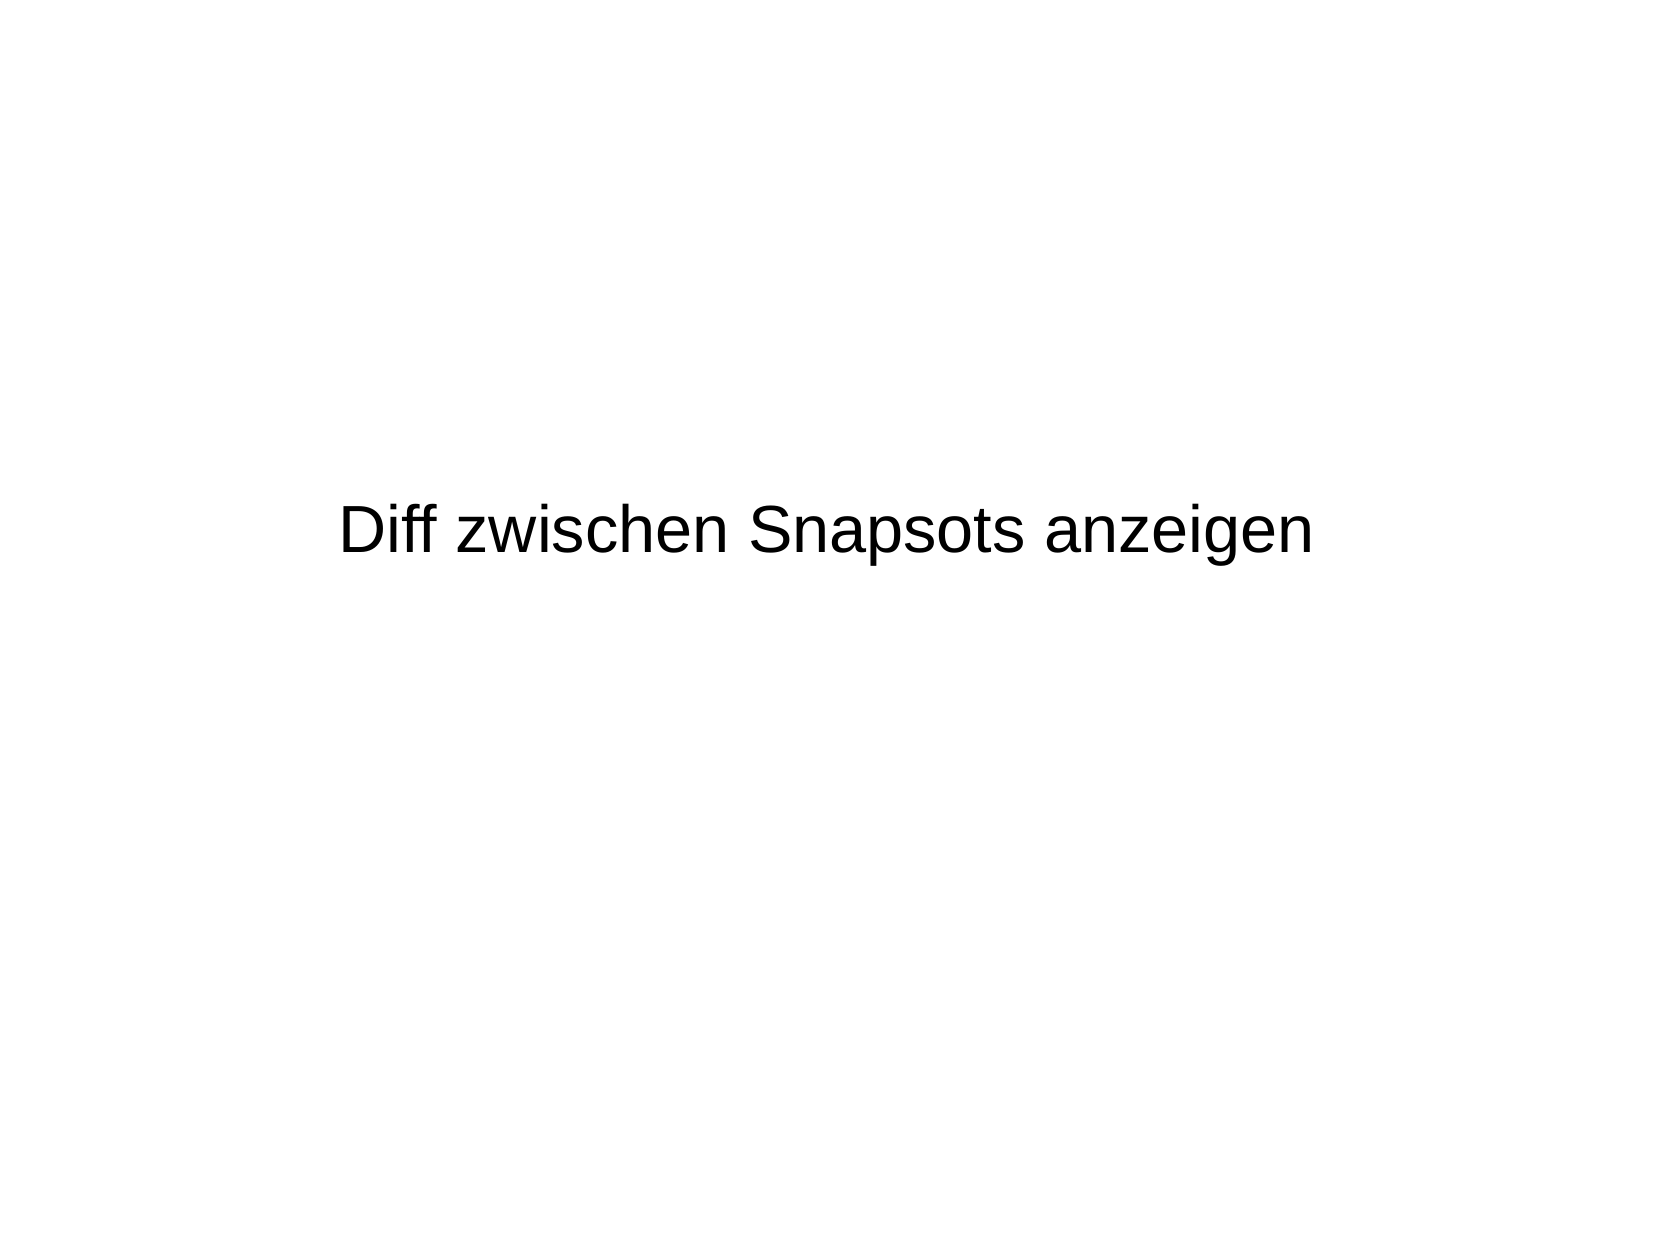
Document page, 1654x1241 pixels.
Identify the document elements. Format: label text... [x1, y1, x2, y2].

subtitle Diff zwischen Snapsots anzeigen [82, 49, 1571, 1010]
